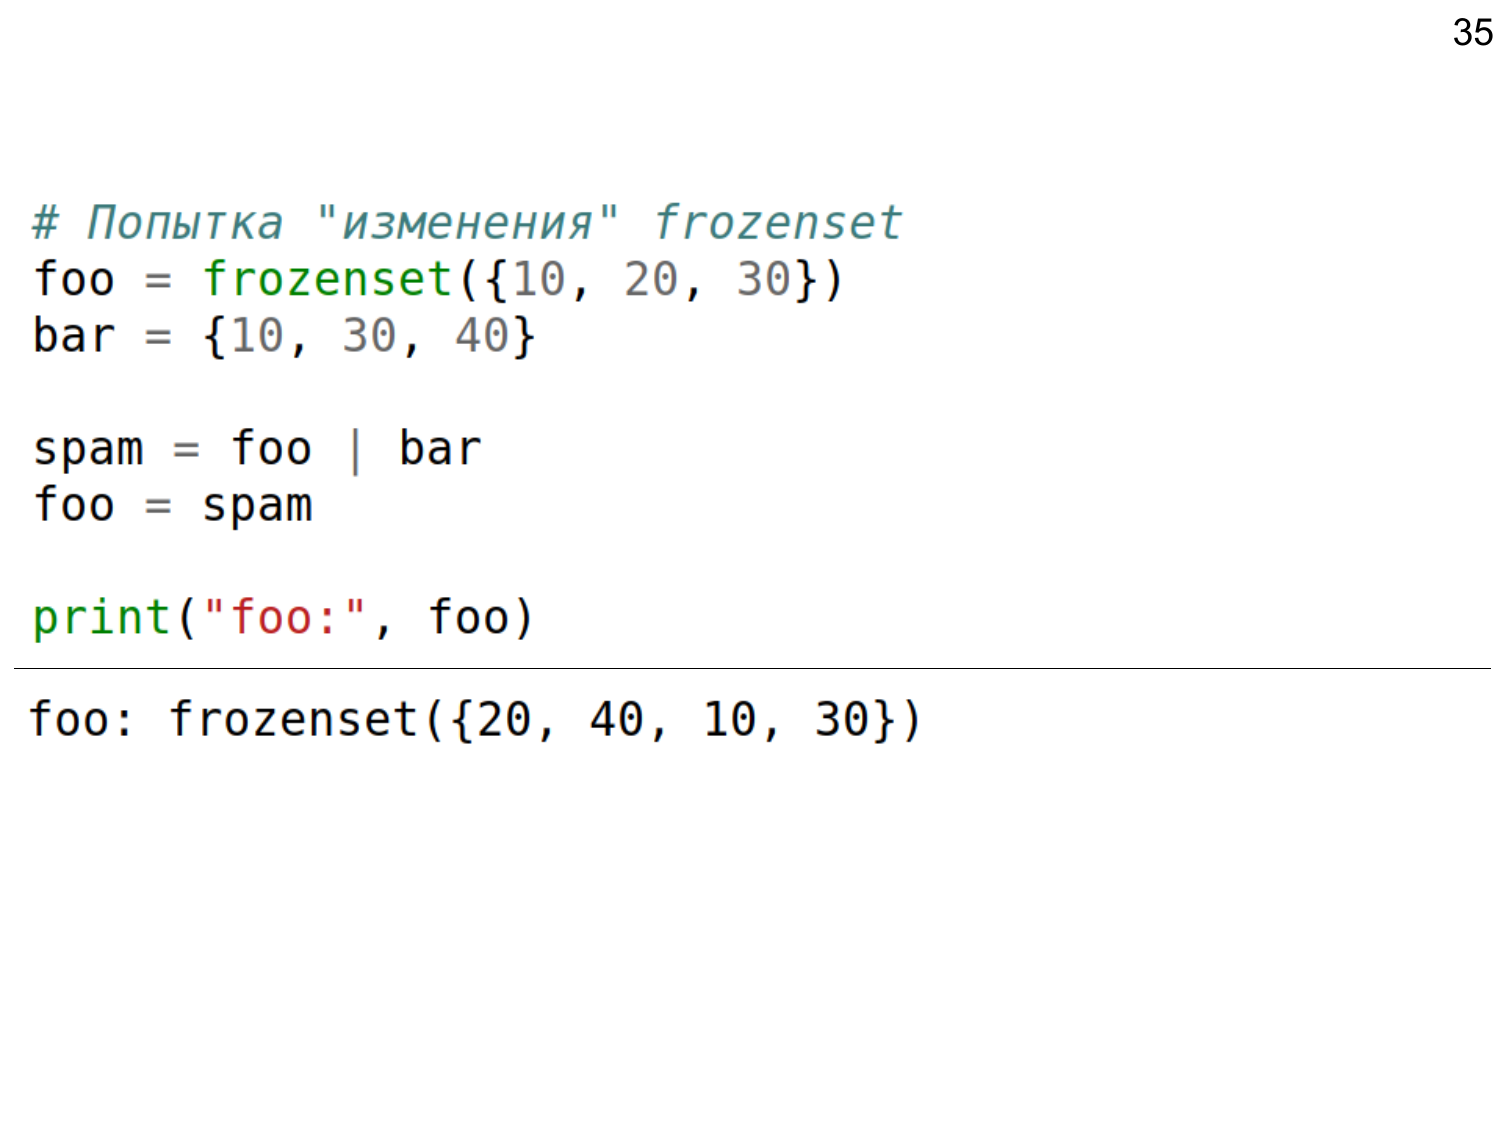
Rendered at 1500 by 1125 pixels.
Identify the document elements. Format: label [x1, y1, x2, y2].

picture [18, 687, 933, 758]
picture [19, 189, 916, 654]
